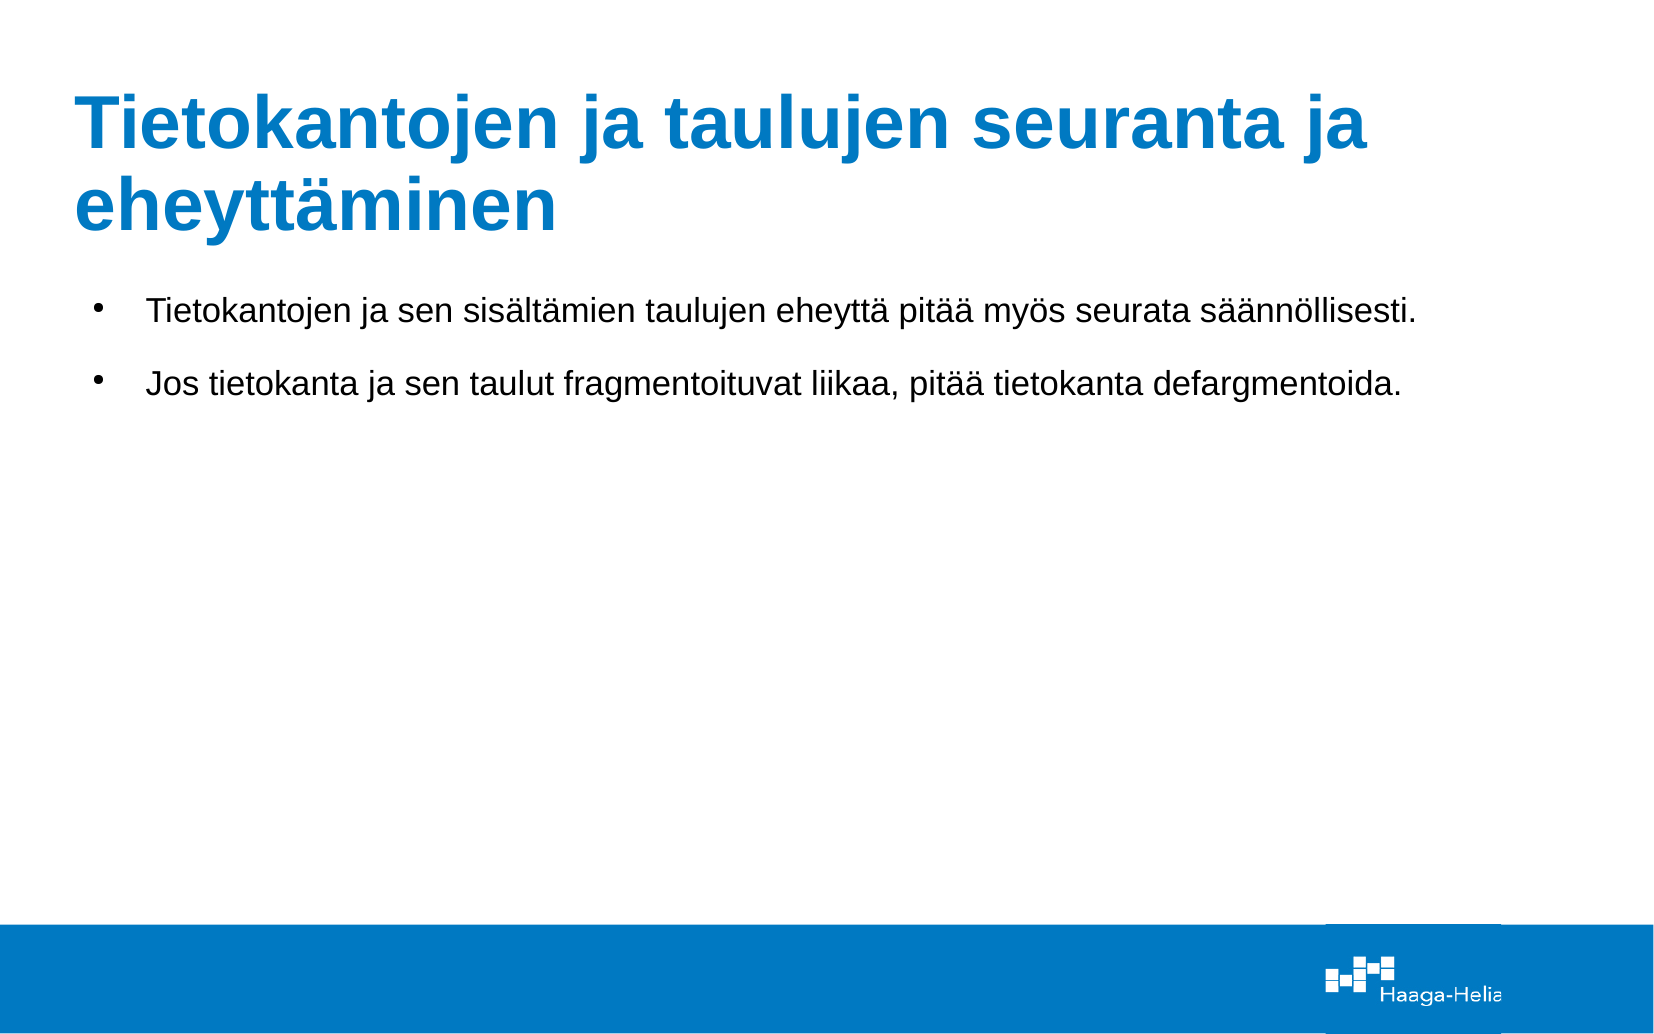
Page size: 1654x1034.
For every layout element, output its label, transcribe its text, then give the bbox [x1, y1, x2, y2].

picture [1325, 924, 1502, 1034]
title Tietokantojen ja taulujen seuranta ja eheyttäminen [74, 82, 1584, 268]
list Tietokantojen ja sen sisältämien taulujen eheyttä pitää myös seurata säännöllisesti. Jos tietokanta ja sen taulut fragmentoituvat liikaa, pitää tietokanta defargmentoida. [74, 283, 1584, 910]
